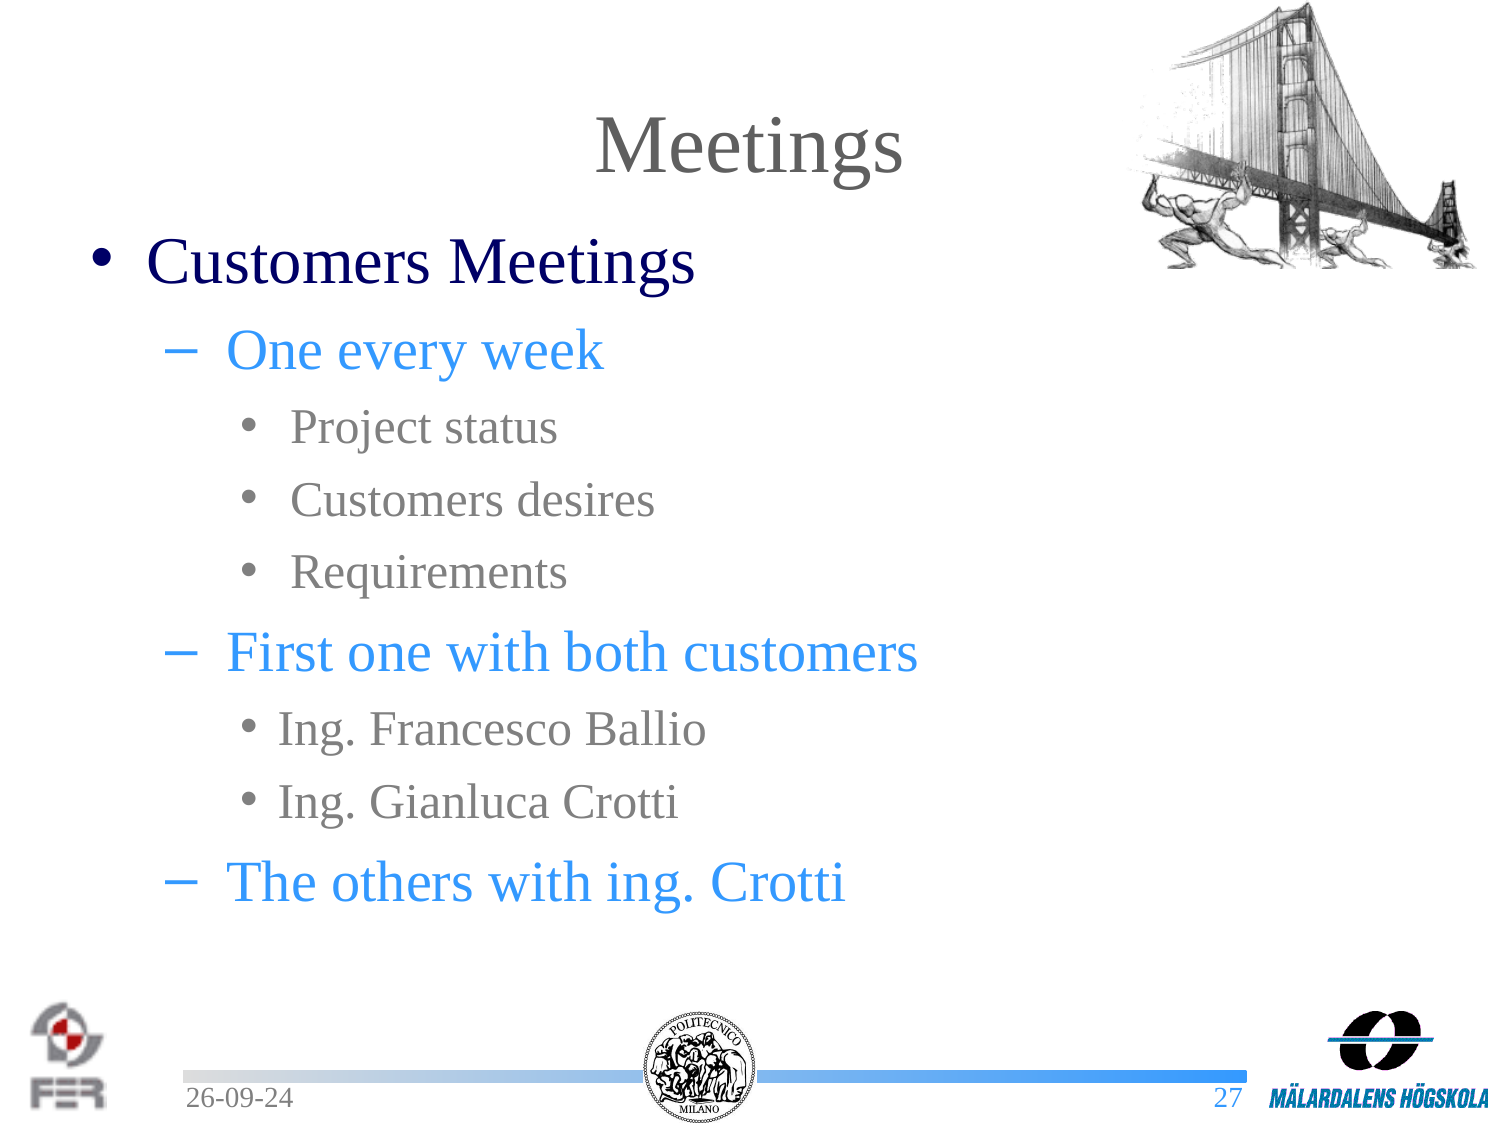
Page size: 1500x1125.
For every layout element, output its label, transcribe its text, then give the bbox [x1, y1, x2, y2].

list Customers Meetings One every week Project status Customers desires Requirements First one with both customers Ing. Francesco Ballio Ing. Gianluca Crotti The others with ing. Crotti [75, 209, 1426, 952]
picture [1435, 1096, 1441, 1104]
picture [1122, 0, 1477, 269]
title Meetings [75, 45, 1122, 209]
picture [1269, 1011, 1488, 1108]
text_box 13-11-06 [171, 1070, 396, 1114]
picture [643, 1011, 757, 1123]
picture [1454, 1091, 1459, 1108]
picture [1368, 1093, 1374, 1104]
picture [29, 987, 107, 1125]
text_box <numero> [1186, 1070, 1258, 1114]
